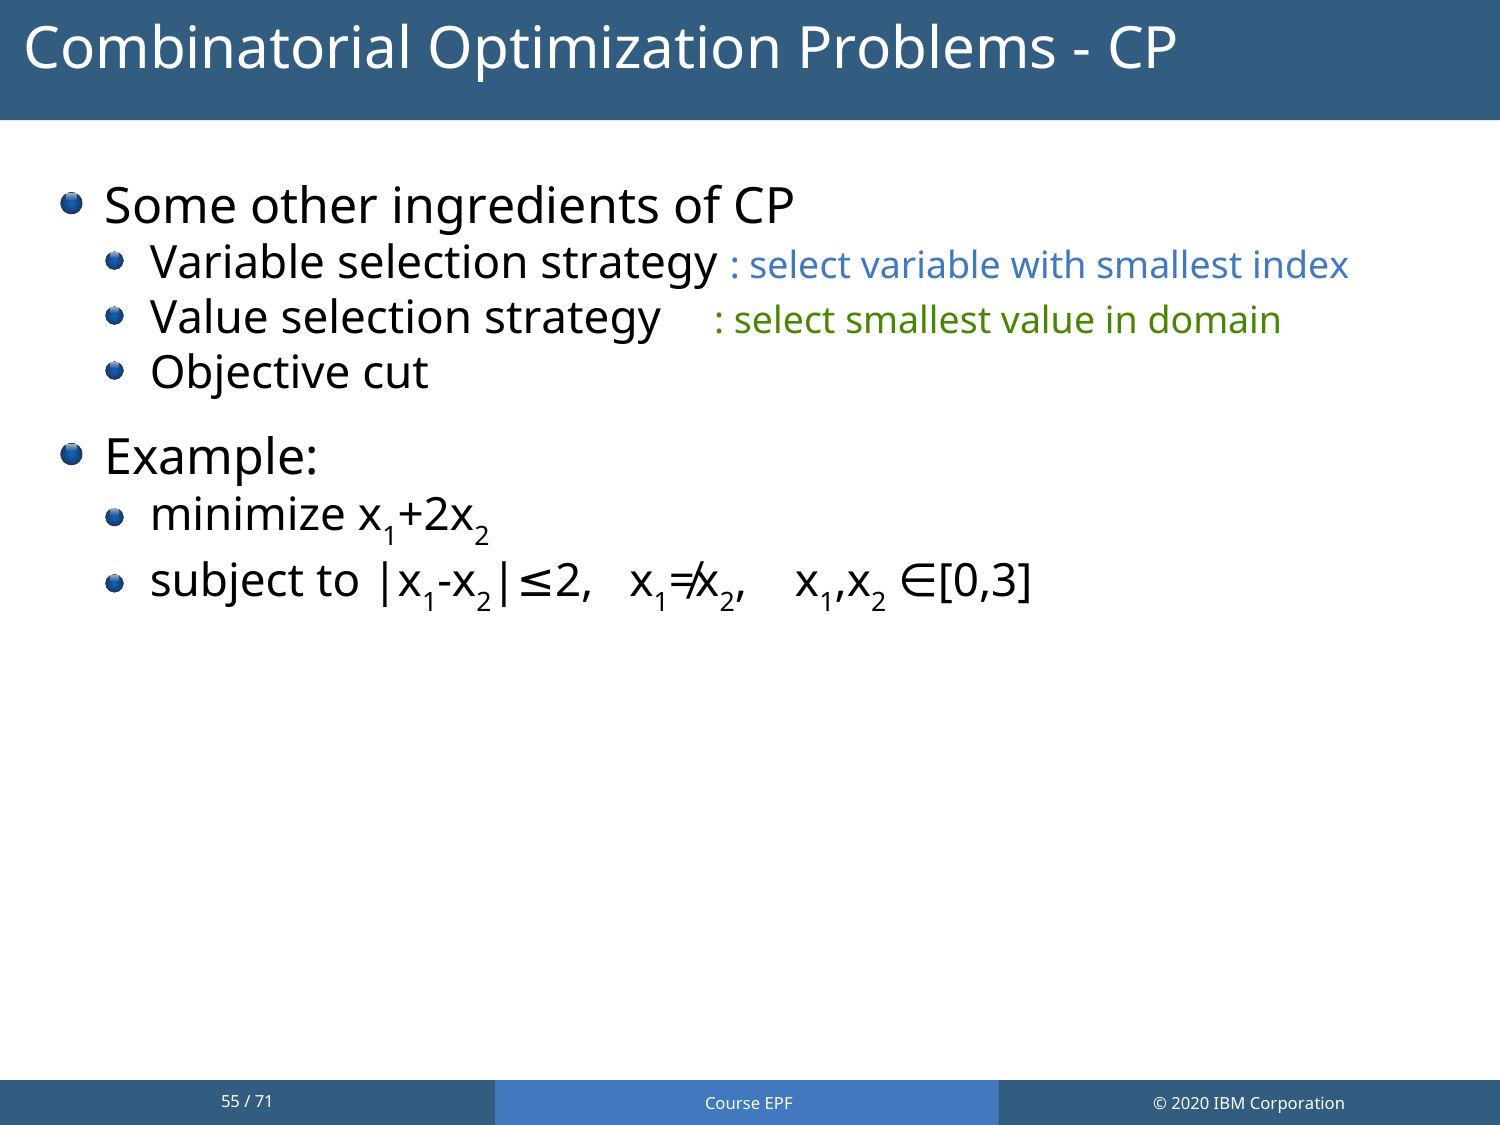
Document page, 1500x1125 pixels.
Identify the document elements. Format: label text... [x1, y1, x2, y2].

list Some other ingredients of CP Variable selection strategy : select variable with smallest index Value selection strategy : select smallest value in domain Objective cut Example: minimize x1+2x2 subject to |x1-x2|≤2, x1≠x2, x1,x2 ∈[0,3] [45, 165, 1441, 1036]
title Combinatorial Optimization Problems - CP [0, 0, 1500, 121]
